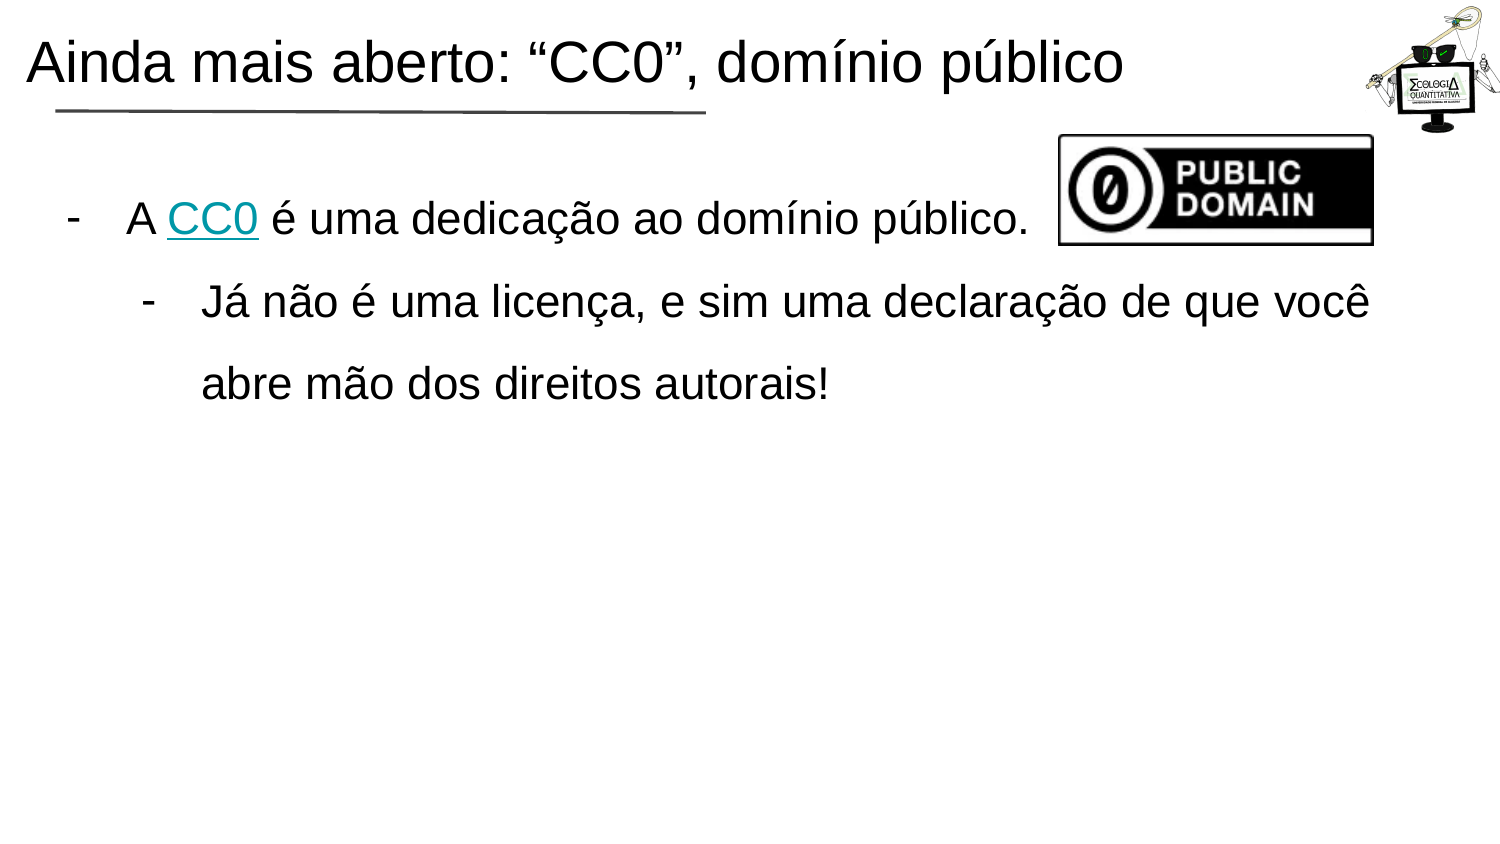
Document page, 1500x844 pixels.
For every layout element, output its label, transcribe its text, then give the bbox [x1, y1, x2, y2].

text_box A CC0 é uma dedicação ao domínio público. Já não é uma licença, e sim uma declaração de que você abre mão dos direitos autorais! [36, 146, 1412, 828]
text_box Ainda mais aberto: “CC0”, domínio público [11, 9, 1210, 117]
picture [1058, 3, 1500, 246]
